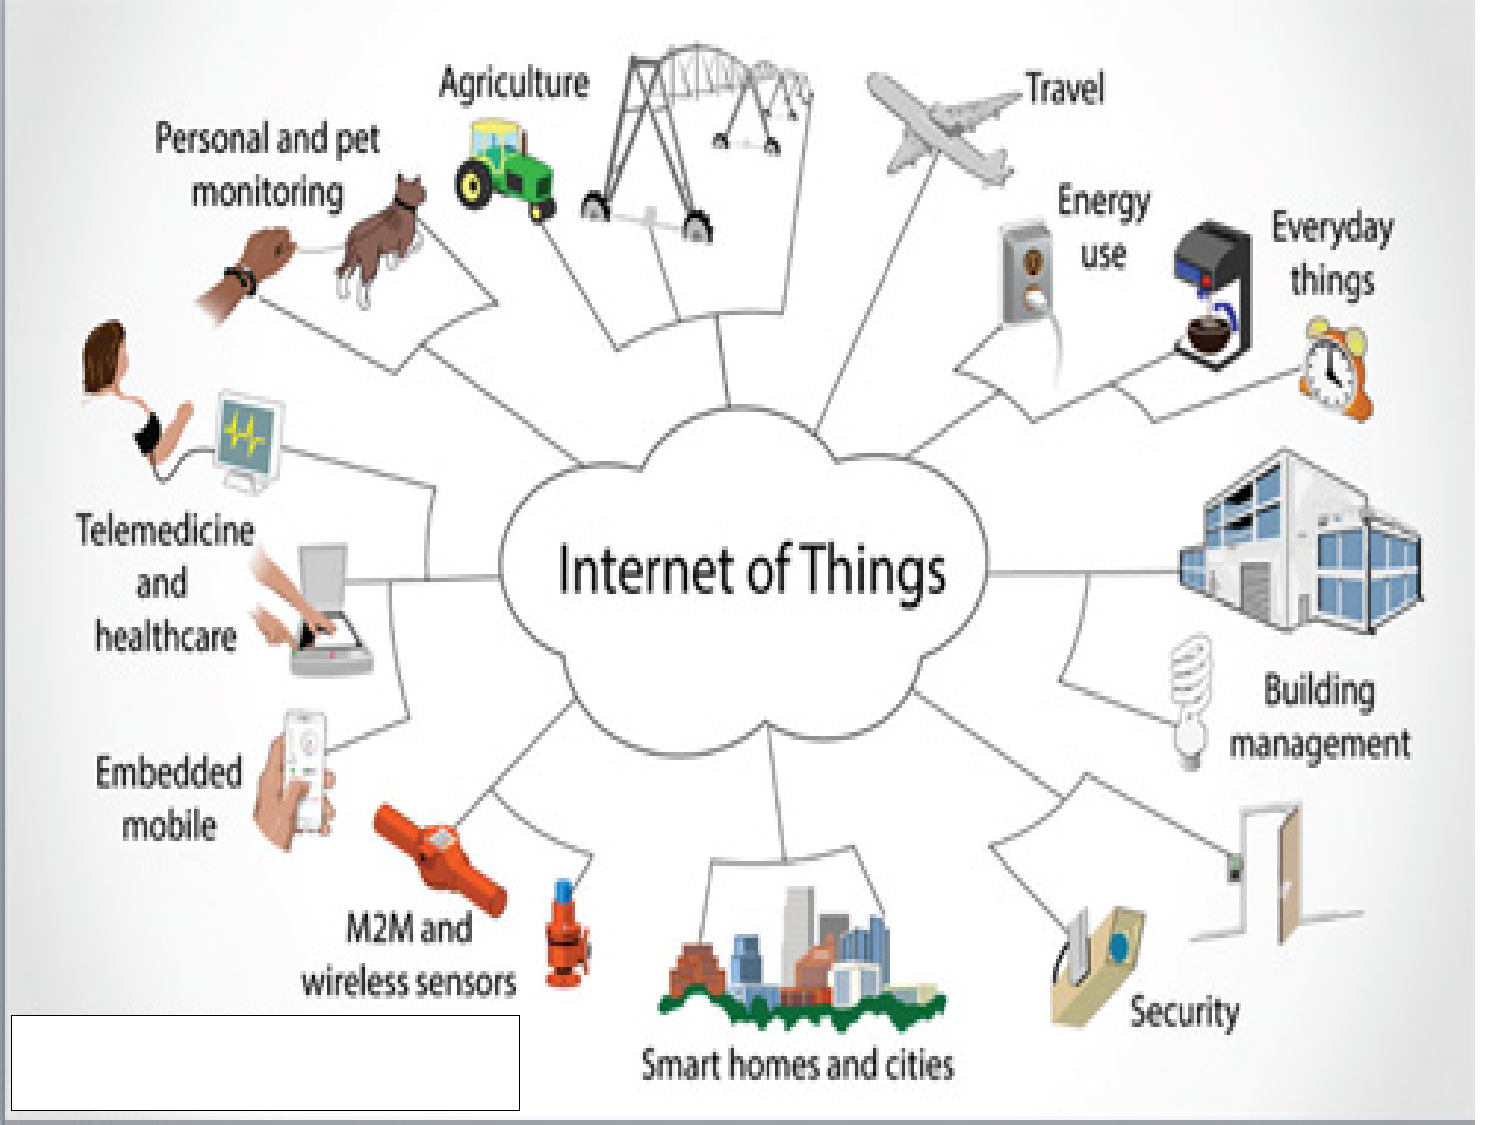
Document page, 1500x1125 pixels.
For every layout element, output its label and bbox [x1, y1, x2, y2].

text_box [11, 1015, 520, 1111]
picture [0, 0, 1475, 1125]
